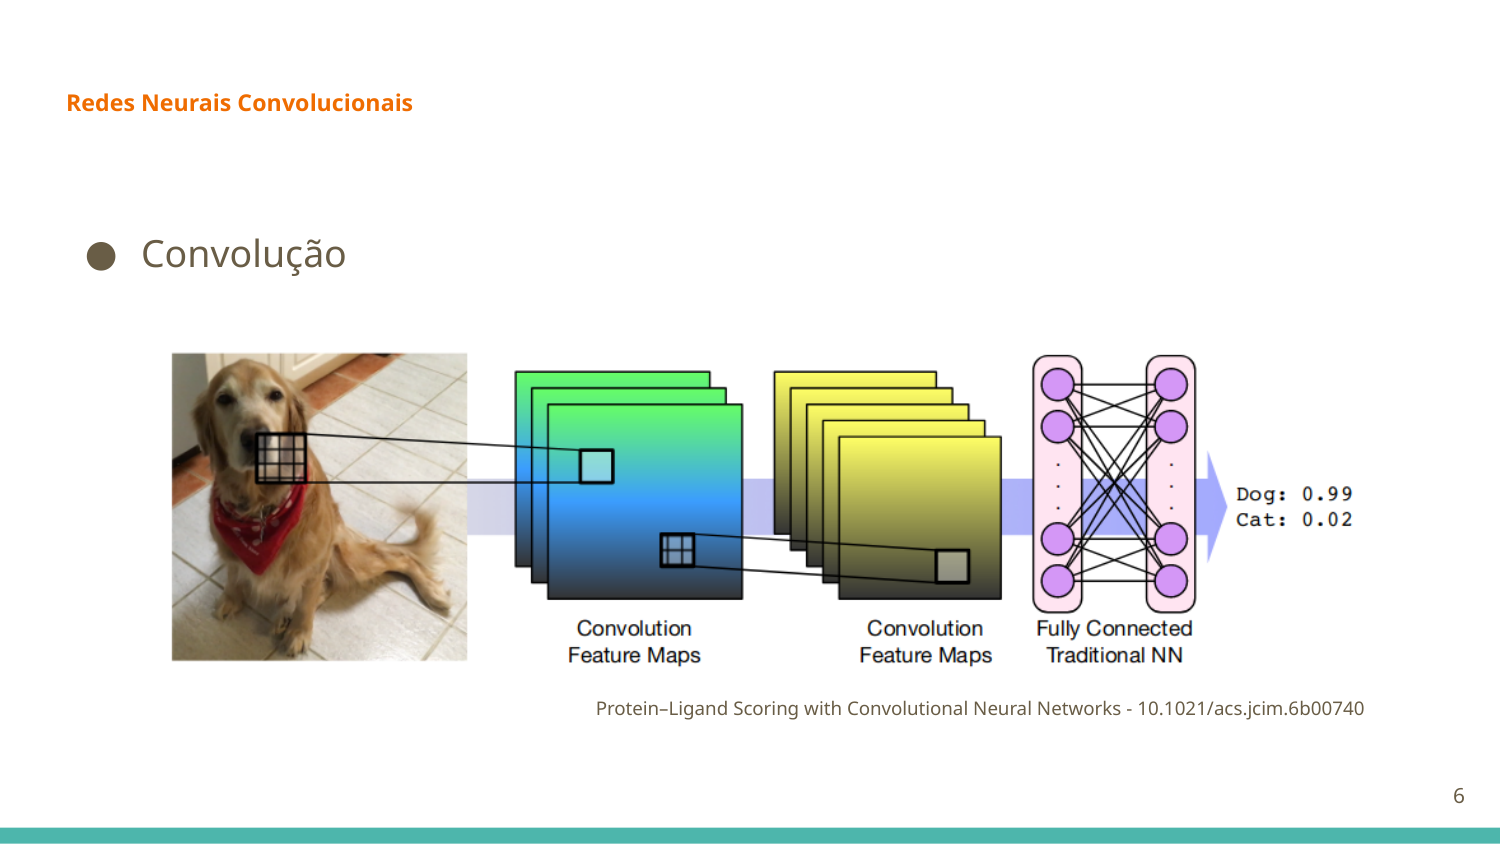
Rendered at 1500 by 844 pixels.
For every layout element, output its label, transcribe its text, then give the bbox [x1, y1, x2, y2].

slide_number <number> [1389, 764, 1480, 830]
title Redes Neurais Convolucionais [51, 72, 1449, 189]
list Convolução [51, 207, 1449, 765]
picture [116, 276, 1384, 697]
text_box Protein–Ligand Scoring with Convolutional Neural Networks - 10.1021/acs.jcim.6b00740 [580, 681, 1500, 735]
